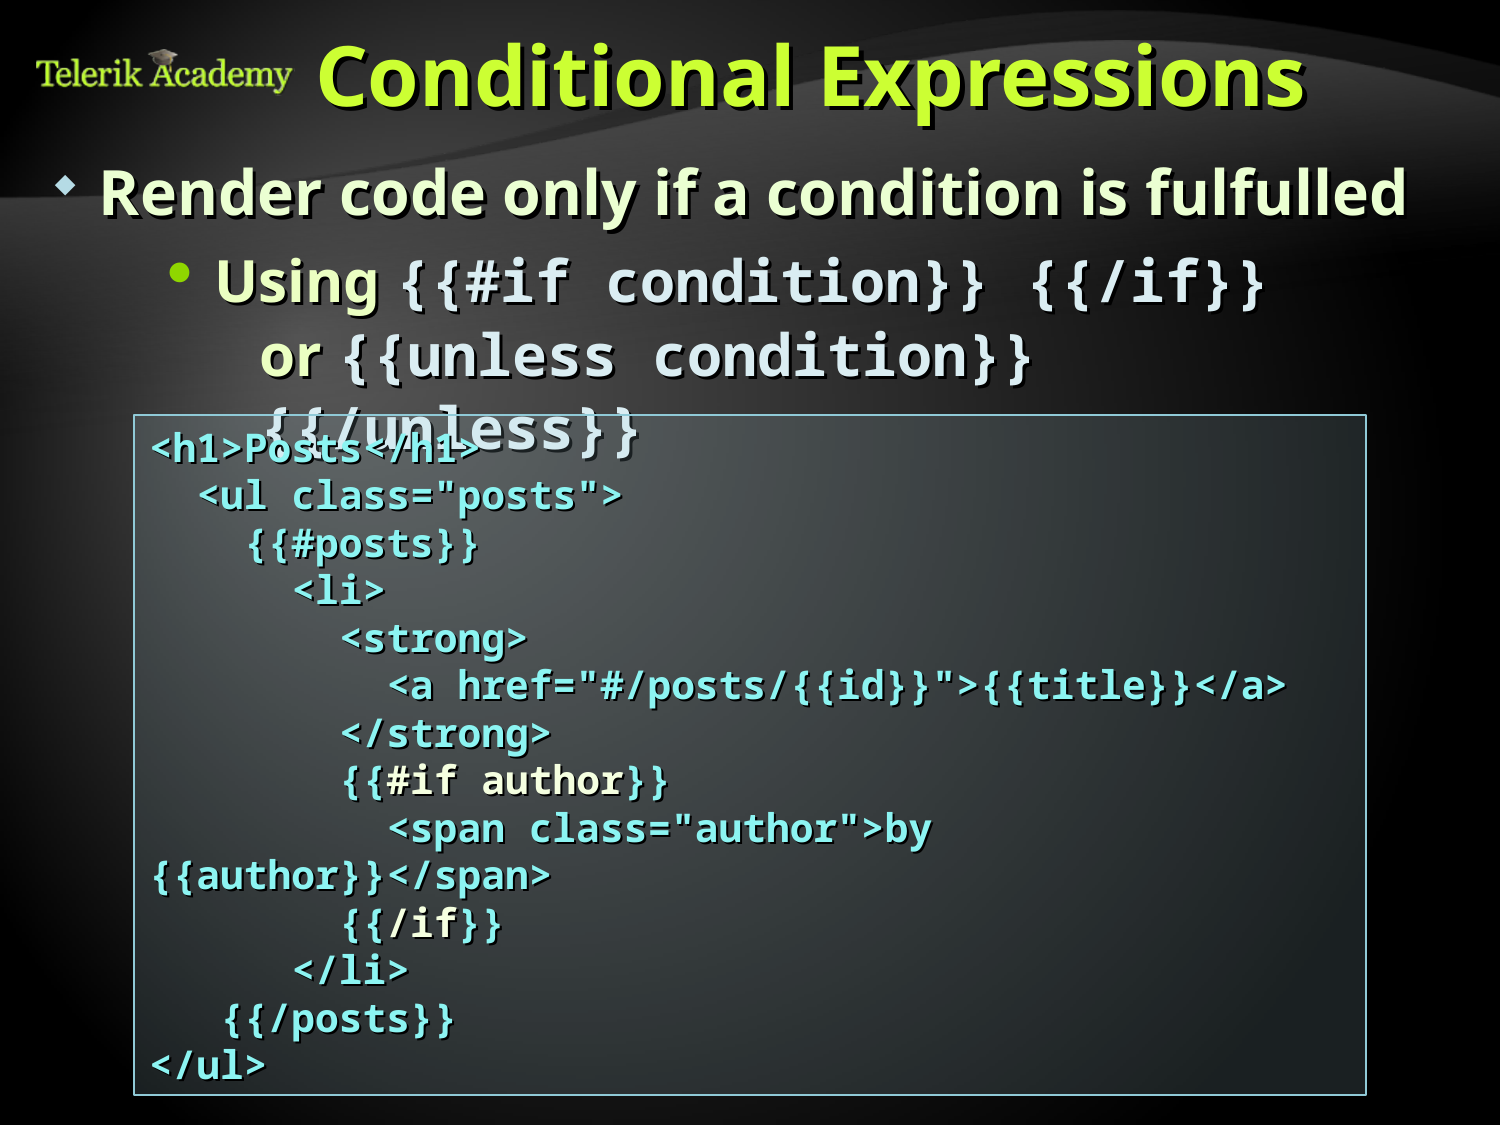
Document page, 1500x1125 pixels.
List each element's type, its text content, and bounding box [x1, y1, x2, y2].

list Render code only if a condition is fulfulled Using {{#if condition}} {{/if}} or {{unless condition}} {{/unless}} [37, 142, 1463, 1093]
title Conditional Expressions [300, 12, 1463, 142]
text_box <h1>Posts</h1> <ul class="posts"> {{#posts}} <li> <strong> <a href="#/posts/{{id}}">{{title}}</a> </strong> {{#if author}} <span class="author">by {{author}}</span> {{/if}} </li> {{/posts}} </ul> [133, 415, 1367, 1055]
